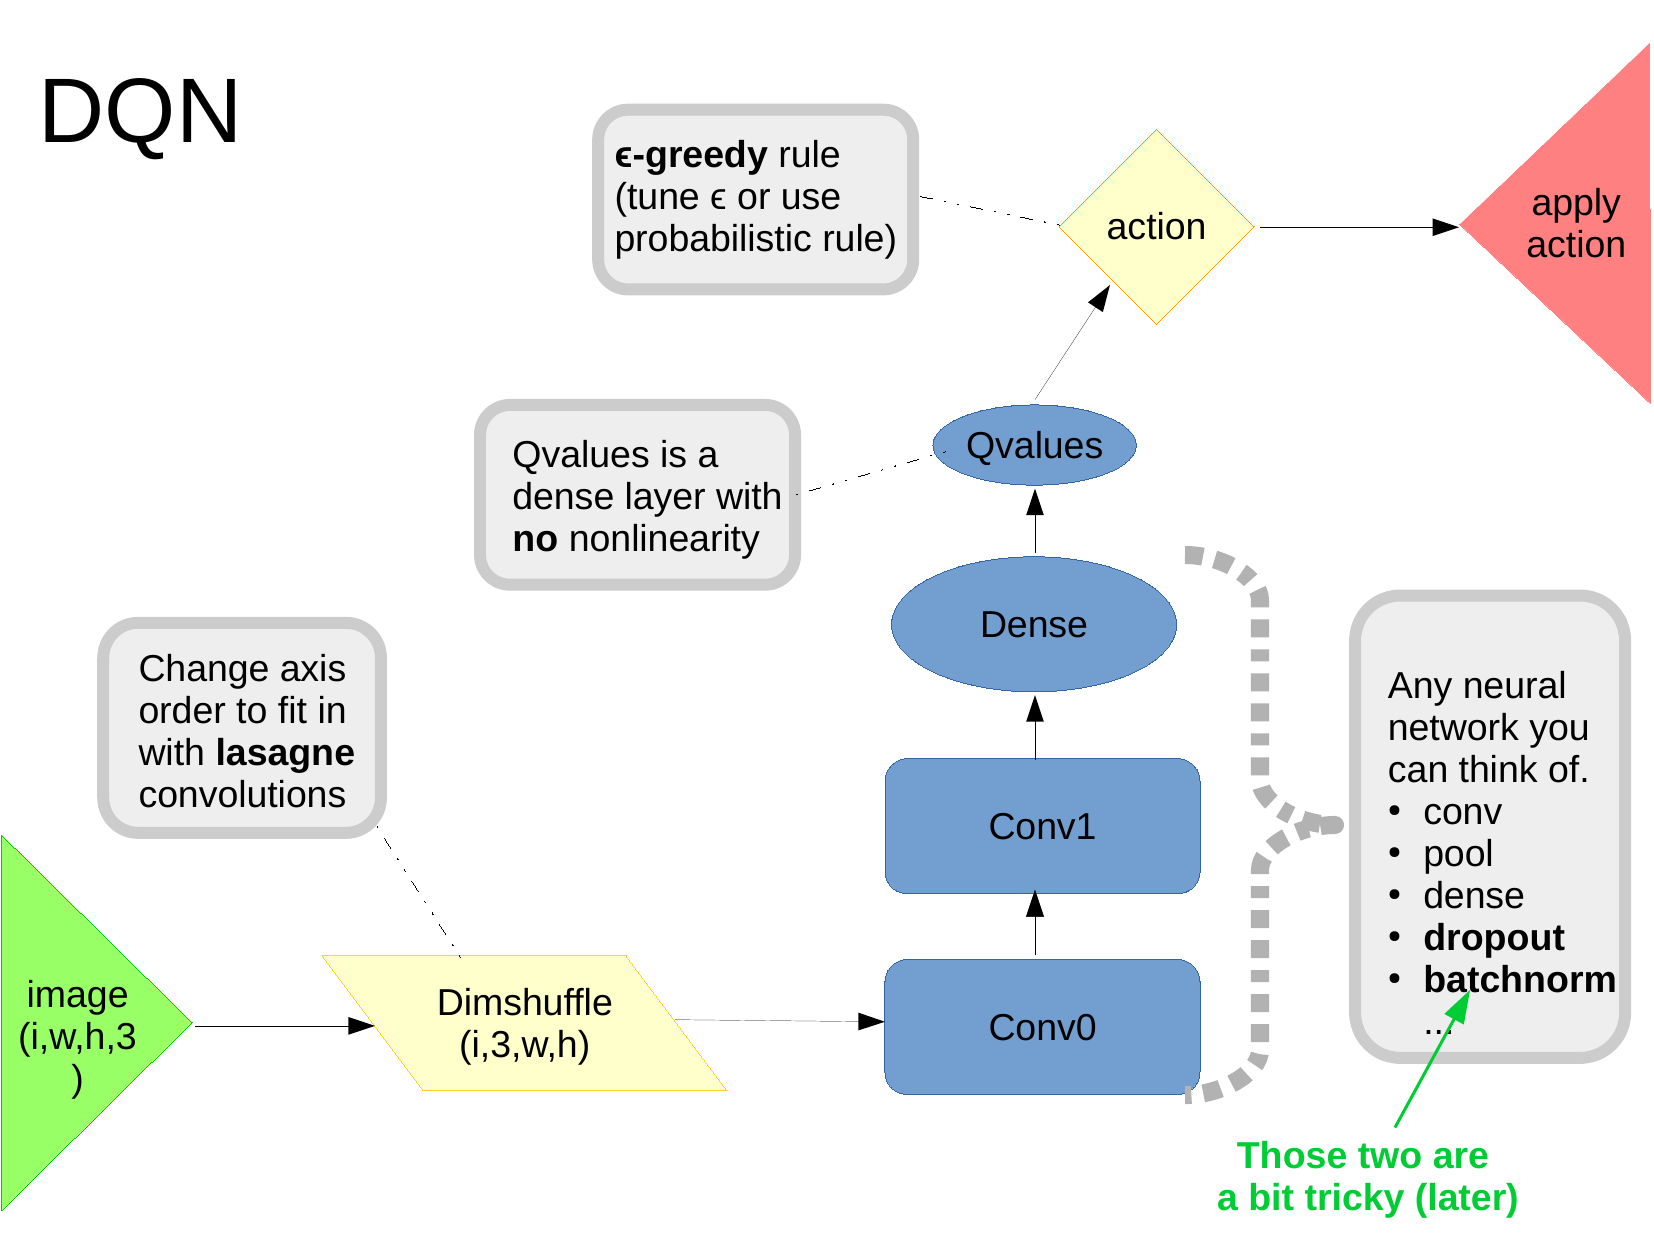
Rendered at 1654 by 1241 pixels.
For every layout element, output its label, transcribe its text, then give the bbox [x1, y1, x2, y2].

text_box [1436, 1051, 1604, 1058]
text_box ϵ-greedy rule (tune ϵ or use probabilistic rule) [590, 117, 934, 277]
text_box [1376, 1051, 1434, 1058]
text_box [1, 1117, 97, 1211]
text_box [1521, 282, 1651, 404]
text_box [167, 997, 193, 1048]
text_box [1355, 595, 1626, 1049]
text_box DQN [15, 42, 267, 286]
text_box Change axis order to fit in with lasagne convolutions [123, 640, 376, 824]
text_box action [1059, 129, 1255, 325]
text_box [1522, 43, 1650, 165]
text_box Any neural network you can think of. conv pool dense dropout batchnorm ... [1373, 657, 1654, 1051]
text_box [608, 109, 903, 117]
text_box [103, 622, 381, 833]
text_box [603, 277, 908, 290]
text_box image (i,w,h,3) [0, 957, 167, 1117]
text_box Dense [891, 556, 1177, 692]
text_box Conv0 [884, 959, 1201, 1095]
text_box [1, 835, 126, 957]
text_box Qvalues [932, 404, 1137, 486]
text_box apply action [1457, 165, 1654, 282]
text_box Conv1 [885, 758, 1201, 894]
text_box Dimshuffle (i,3,w,h) [322, 955, 728, 1091]
text_box Those two are a bit tricky (later) [1202, 1127, 1535, 1241]
text_box Qvalues is a dense layer with no nonlinearity [497, 426, 813, 568]
text_box [480, 404, 794, 585]
